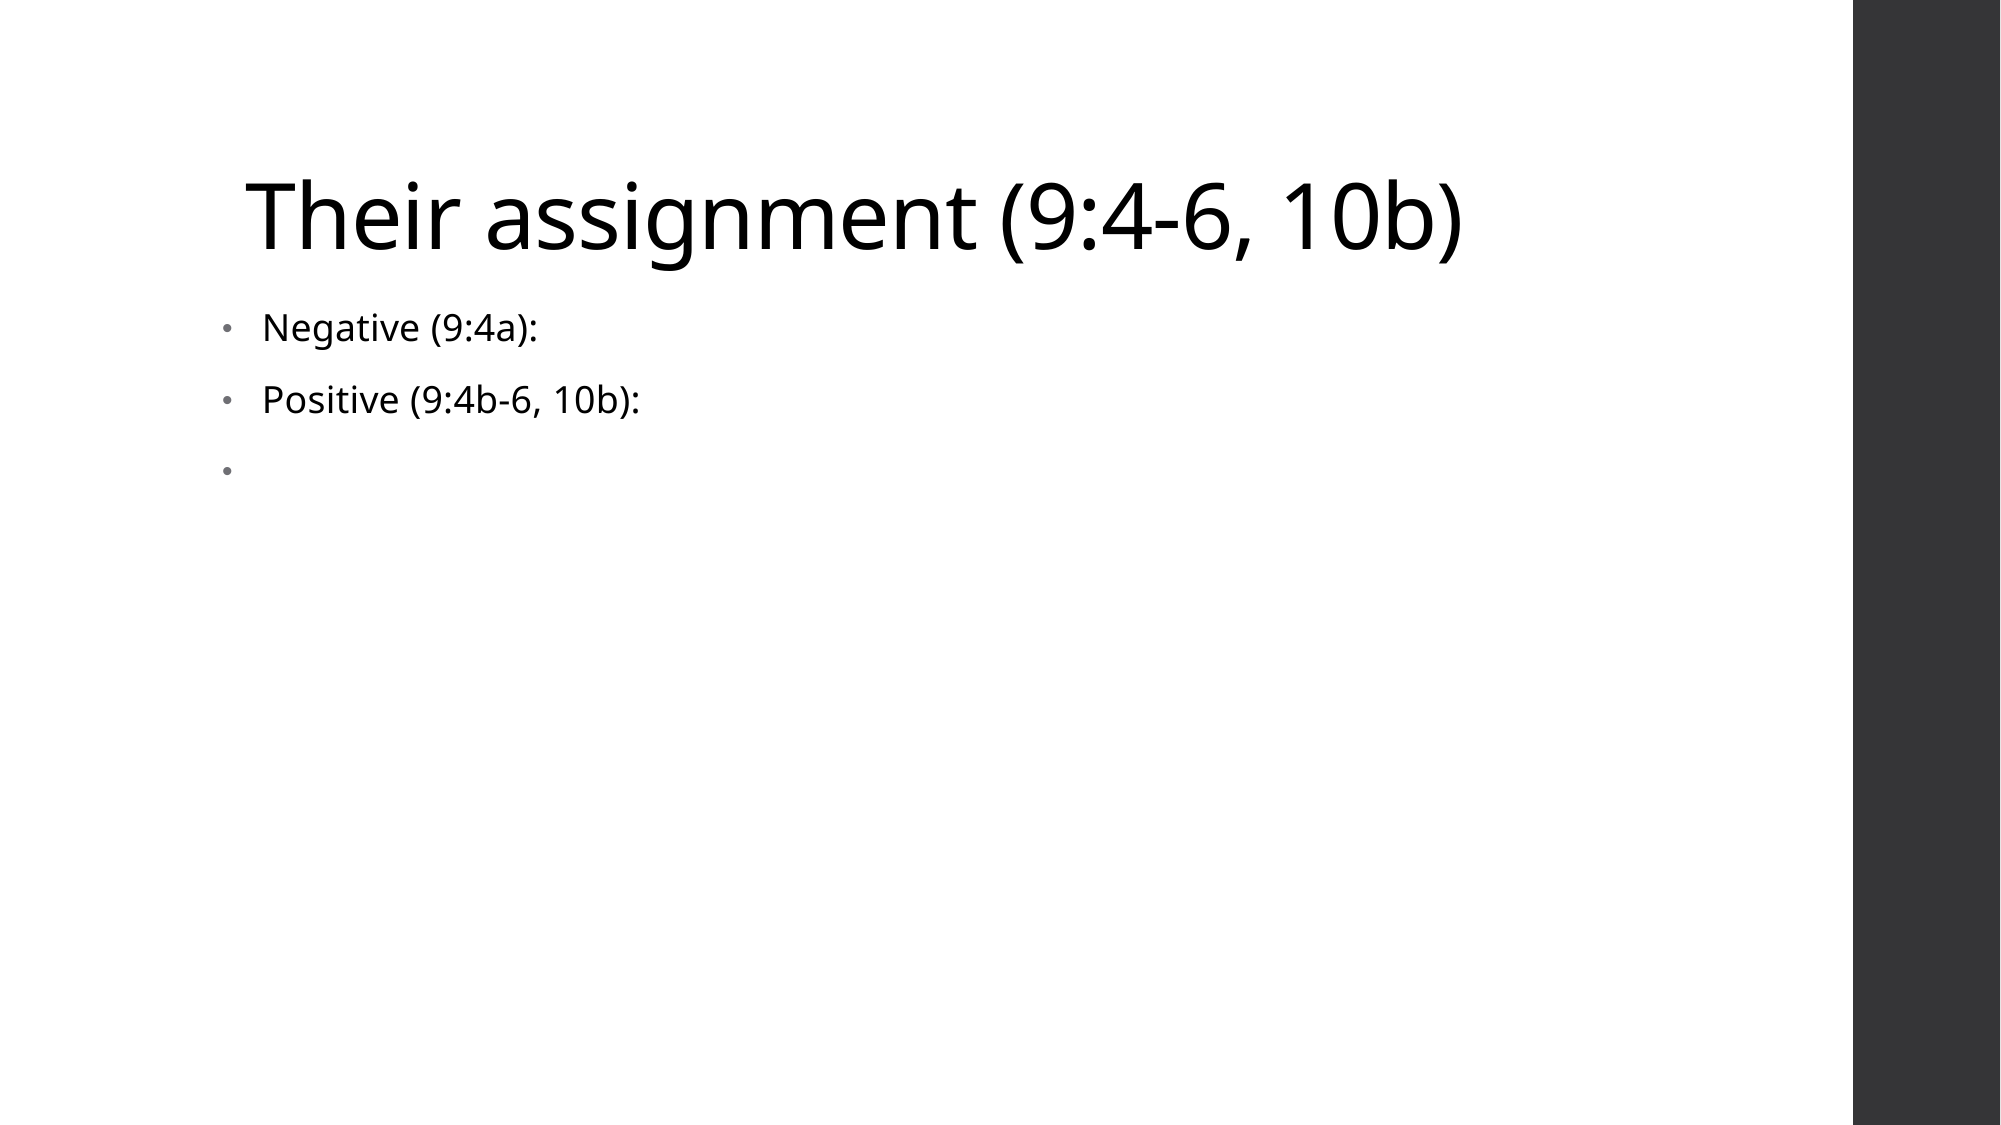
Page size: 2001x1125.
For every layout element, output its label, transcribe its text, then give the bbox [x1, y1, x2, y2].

list Negative (9:4a): Positive (9:4b-6, 10b): [206, 299, 1617, 1014]
title Their assignment (9:4-6, 10b) [206, 60, 1797, 278]
